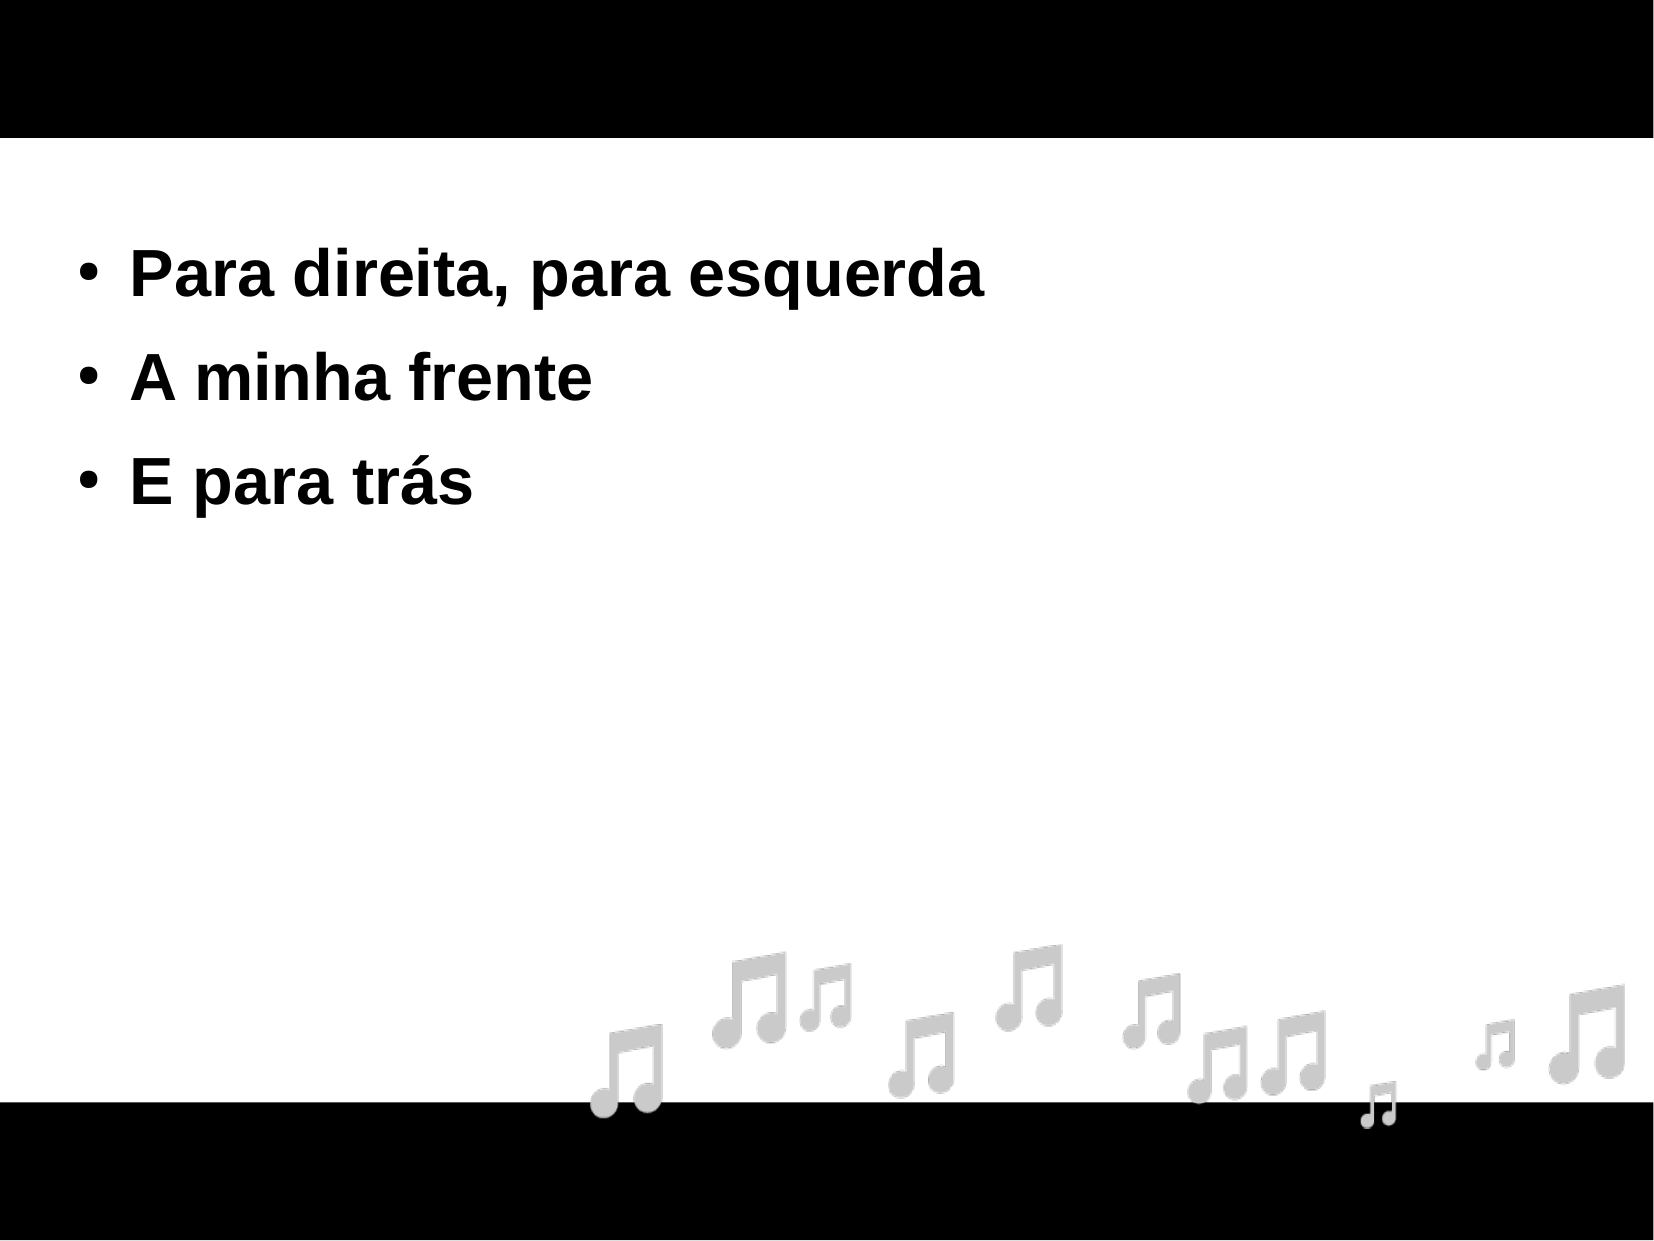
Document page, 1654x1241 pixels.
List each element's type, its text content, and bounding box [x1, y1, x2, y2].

list Para direita, para esquerda A minha frente E para trás [59, 236, 1595, 1024]
